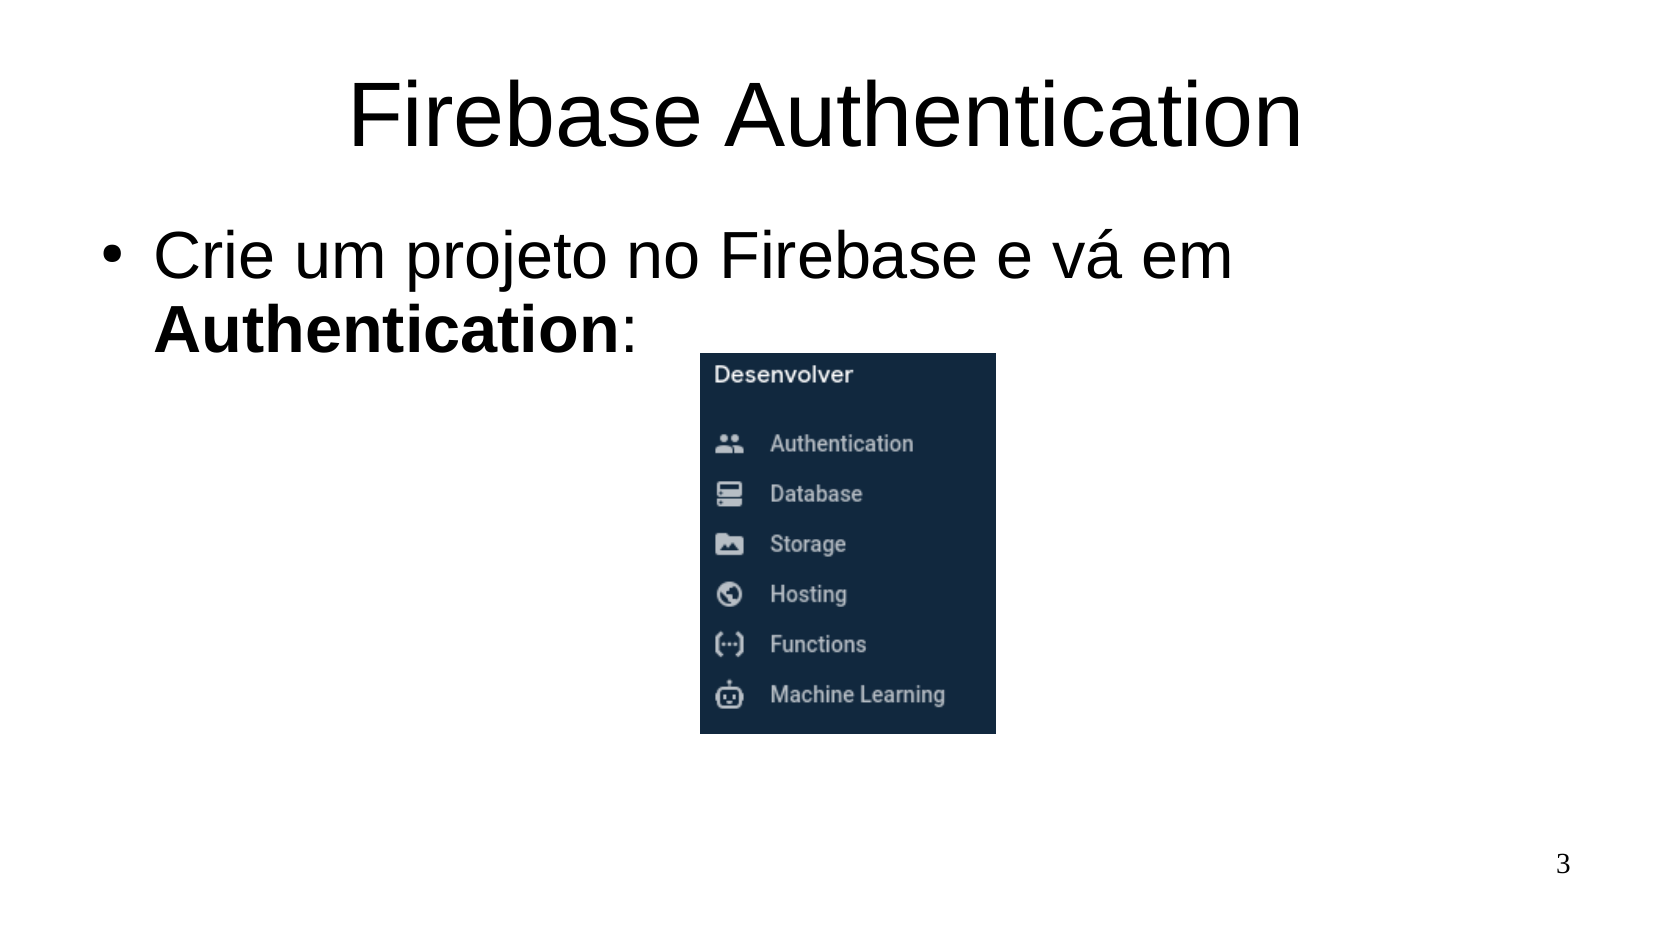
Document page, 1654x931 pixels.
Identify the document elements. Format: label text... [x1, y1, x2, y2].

list Crie um projeto no Firebase e vá em Authentication: [82, 217, 1571, 758]
title Firebase Authentication [82, 37, 1571, 193]
picture [700, 353, 996, 734]
